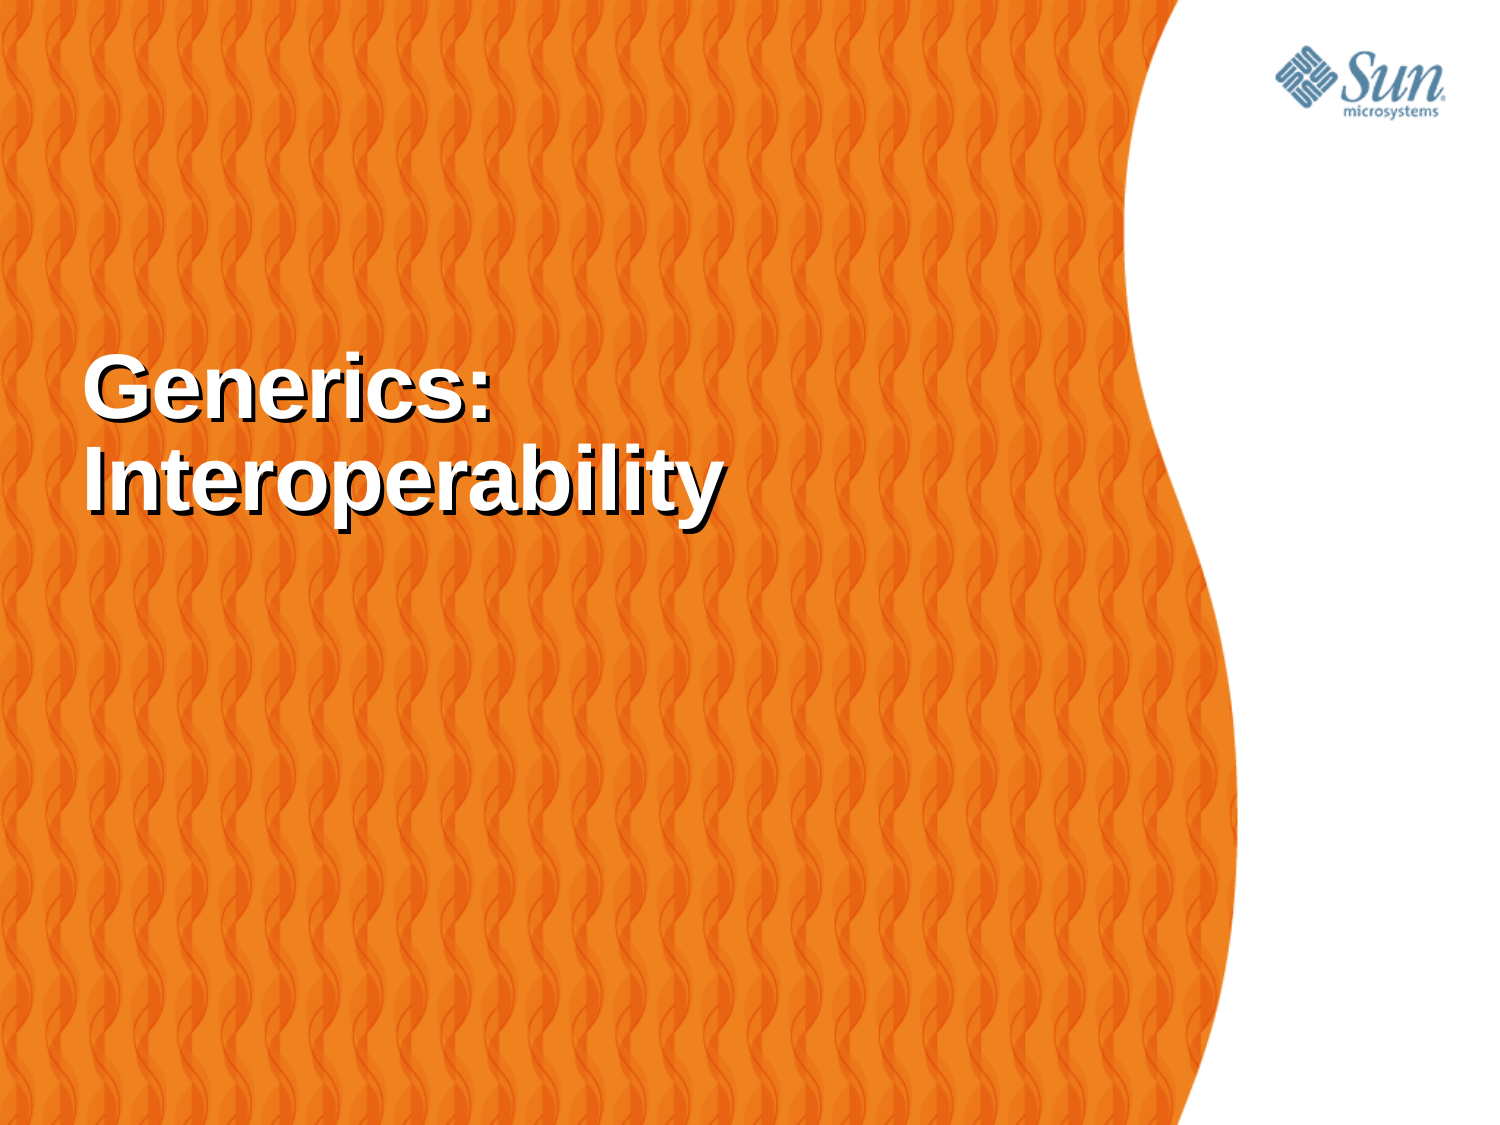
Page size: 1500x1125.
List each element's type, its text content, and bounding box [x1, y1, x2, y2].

picture [0, 0, 1500, 1125]
title Generics: Interoperability [81, 149, 1283, 857]
